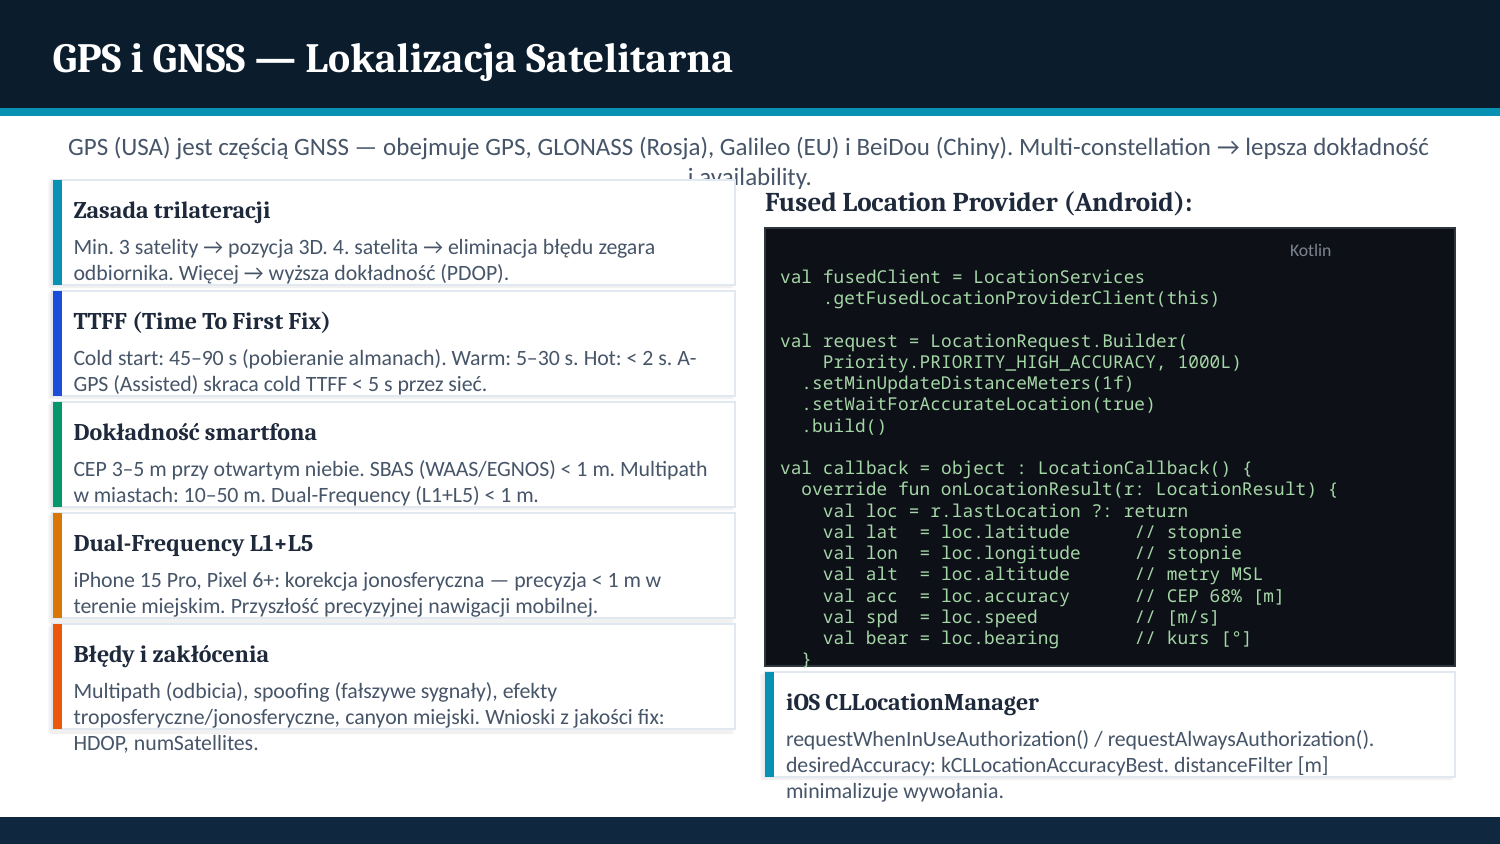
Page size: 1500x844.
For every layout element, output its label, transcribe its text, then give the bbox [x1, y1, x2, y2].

text_box Błędy i zakłócenia [73, 633, 726, 672]
text_box [52, 624, 735, 729]
text_box [52, 291, 735, 396]
text_box TTFF (Time To First Fix) [73, 300, 726, 339]
text_box iOS CLLocationManager [786, 681, 1446, 720]
text_box iPhone 15 Pro, Pixel 6+: korekcja jonosferyczna — precyzja < 1 m w terenie miejskim. Przyszłość precyzyjnej nawigacji mobilnej. [73, 565, 726, 608]
text_box Cold start: 45–90 s (pobieranie almanach). Warm: 5–30 s. Hot: < 2 s. A-GPS (Assisted) skraca cold TTFF < 5 s przez sieć. [73, 343, 726, 386]
text_box Multipath (odbicia), spoofing (fałszywe sygnały), efekty troposferyczne/jonosferyczne, canyon miejski. Wnioski z jakości fix: HDOP, numSatellites. [73, 676, 726, 718]
text_box val fusedClient = LocationServices .getFusedLocationProviderClient(this) val request = LocationRequest.Builder( Priority.PRIORITY_HIGH_ACCURACY, 1000L) .setMinUpdateDistanceMeters(1f) .setWaitForAccurateLocation(true) .build() val callback = object : LocationCallback() { override fun onLocationResult(r: LocationResult) { val loc = r.lastLocation ?: return val lat = loc.latitude // stopnie val lon = loc.longitude // stopnie val alt = loc.altitude // metry MSL val acc = loc.accuracy // CEP 68% [m] val spd = loc.speed // [m/s] val bear = loc.bearing // kurs [°] } } fusedClient.requestLocationUpdates( request, callback, mainLooper) // ZAWSZE zatrzymaj: fusedClient.removeLocationUpdates(callback) [780, 266, 1443, 656]
text_box requestWhenInUseAuthorization() / requestAlwaysAuthorization(). desiredAccuracy: kCLLocationAccuracyBest. distanceFilter [m] minimalizuje wywołania. [786, 724, 1446, 766]
text_box Dual-Frequency L1+L5 [73, 522, 726, 561]
text_box [0, 0, 1500, 116]
text_box Dokładność smartfona [73, 411, 726, 450]
text_box CEP 3–5 m przy otwartym niebie. SBAS (WAAS/EGNOS) < 1 m. Multipath w miastach: 10–50 m. Dual-Frequency (L1+L5) < 1 m. [73, 454, 726, 496]
text_box GPS i GNSS — Lokalizacja Satelitarna [53, 9, 1448, 102]
text_box [52, 513, 735, 618]
text_box GPS (USA) jest częścią GNSS — obejmuje GPS, GLONASS (Rosja), Galileo (EU) i BeiDou (Chiny). Multi-constellation → lepsza dokładność i availability. [53, 123, 1448, 171]
text_box [52, 180, 735, 285]
text_box Kotlin [1290, 235, 1440, 263]
text_box [52, 402, 735, 507]
text_box Zasada trilateracji [73, 189, 726, 228]
text_box Fused Location Provider (Android): [765, 180, 1455, 222]
text_box [765, 228, 1455, 666]
text_box [765, 672, 1455, 777]
text_box [0, 817, 1500, 844]
text_box Min. 3 satelity → pozycja 3D. 4. satelita → eliminacja błędu zegara odbiornika. Więcej → wyższa dokładność (PDOP). [73, 232, 726, 274]
